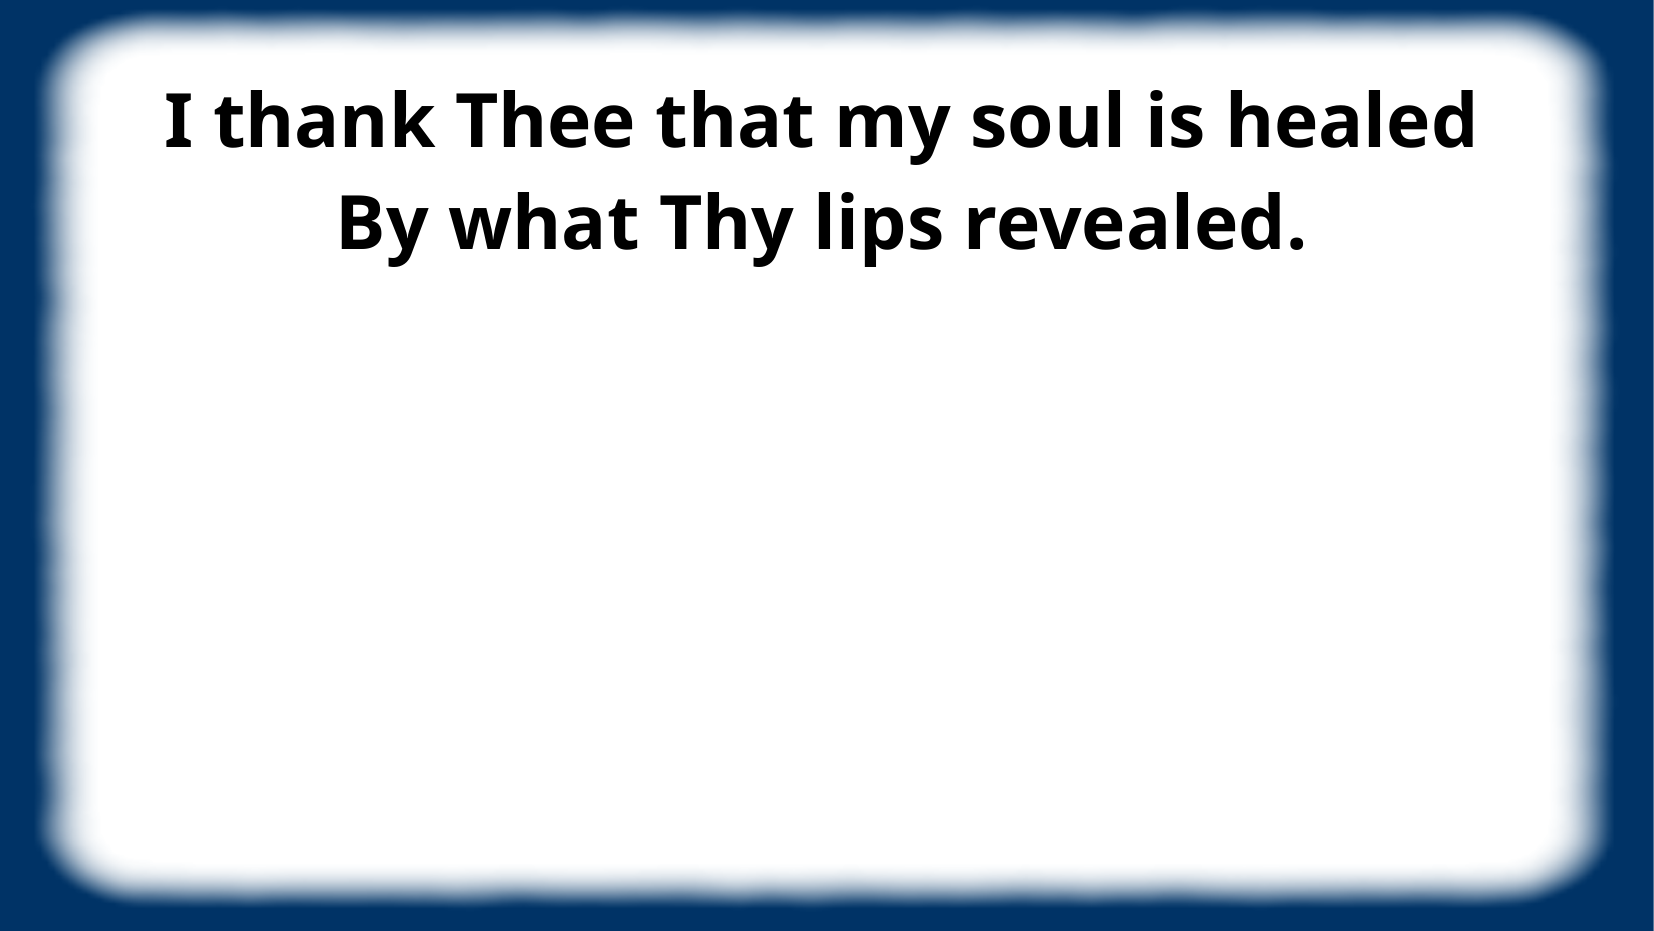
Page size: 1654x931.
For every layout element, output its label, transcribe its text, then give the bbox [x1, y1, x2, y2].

text_box I thank Thee that my soul is healed By what Thy lips revealed. [105, 60, 1540, 284]
picture [0, 0, 1654, 931]
